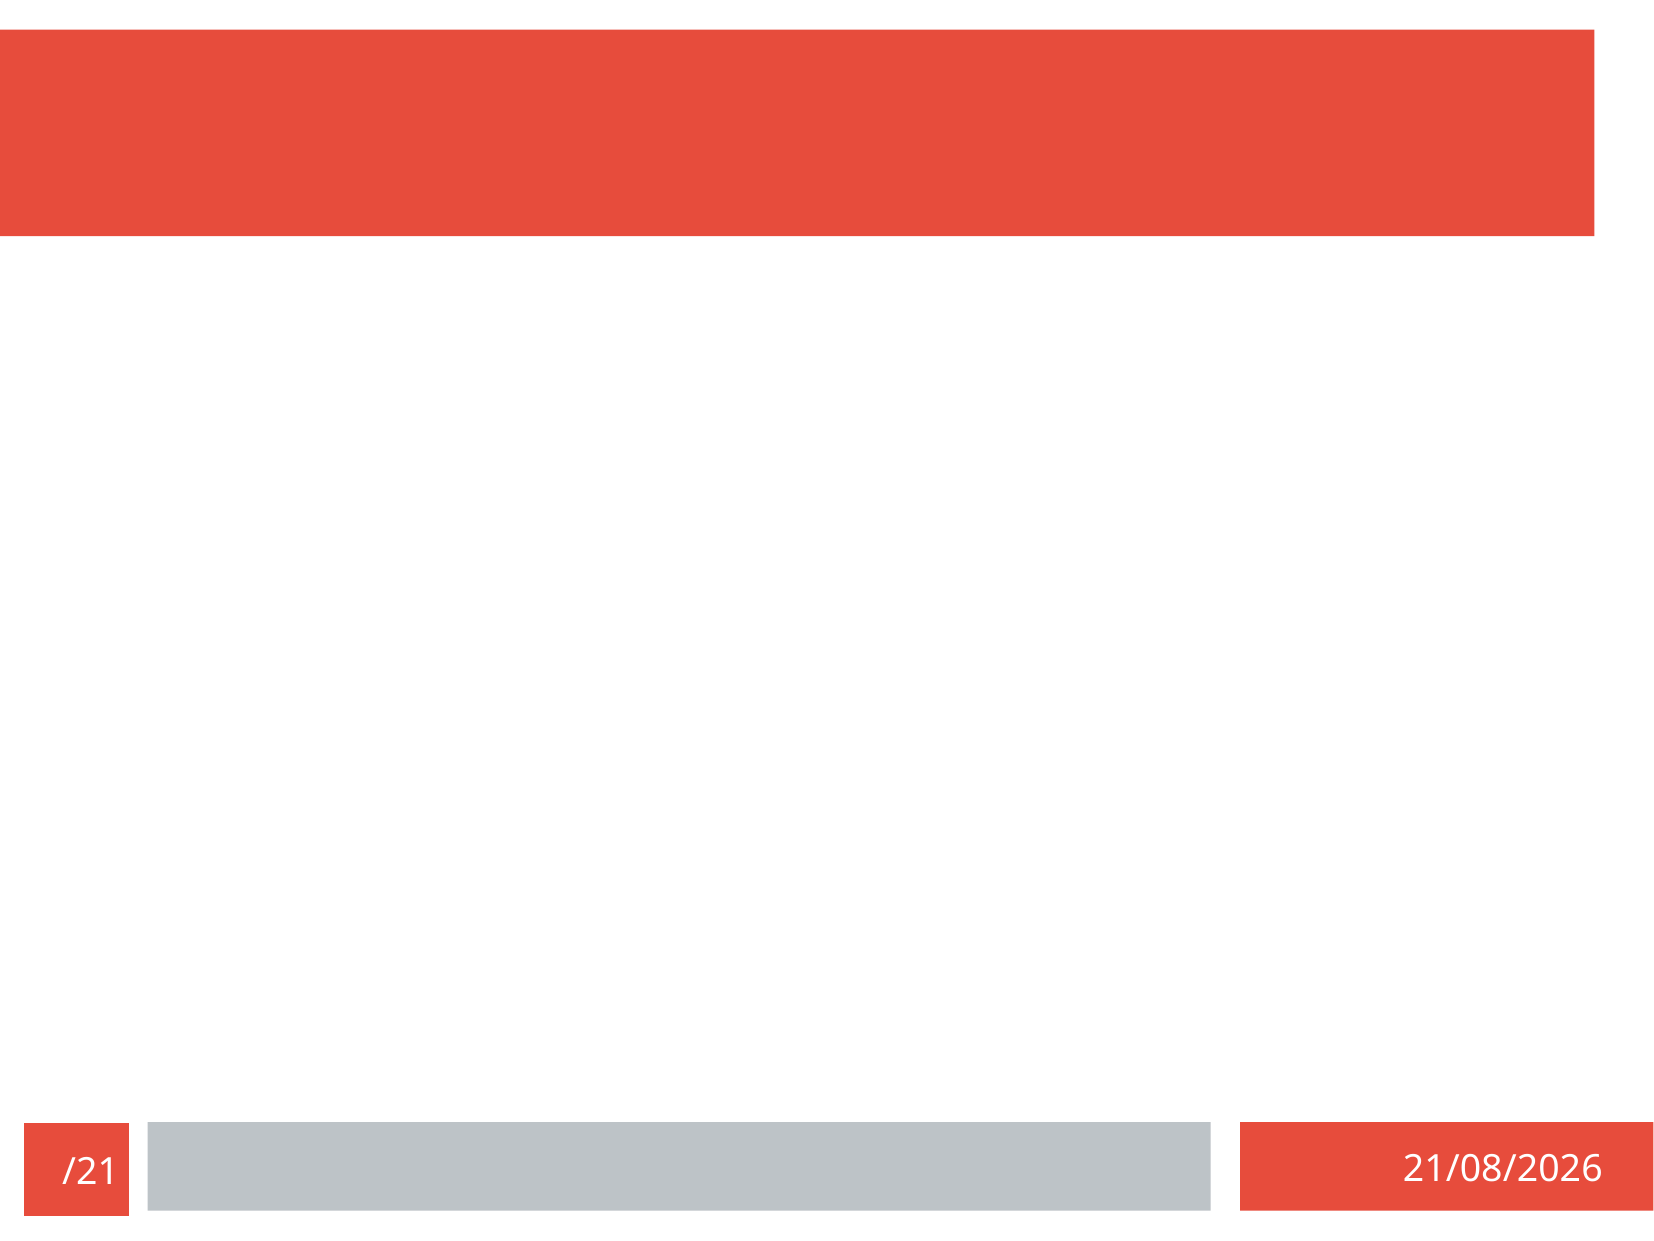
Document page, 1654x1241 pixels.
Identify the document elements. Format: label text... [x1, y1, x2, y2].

text_box 27/01/2020 [1388, 1133, 1634, 1196]
